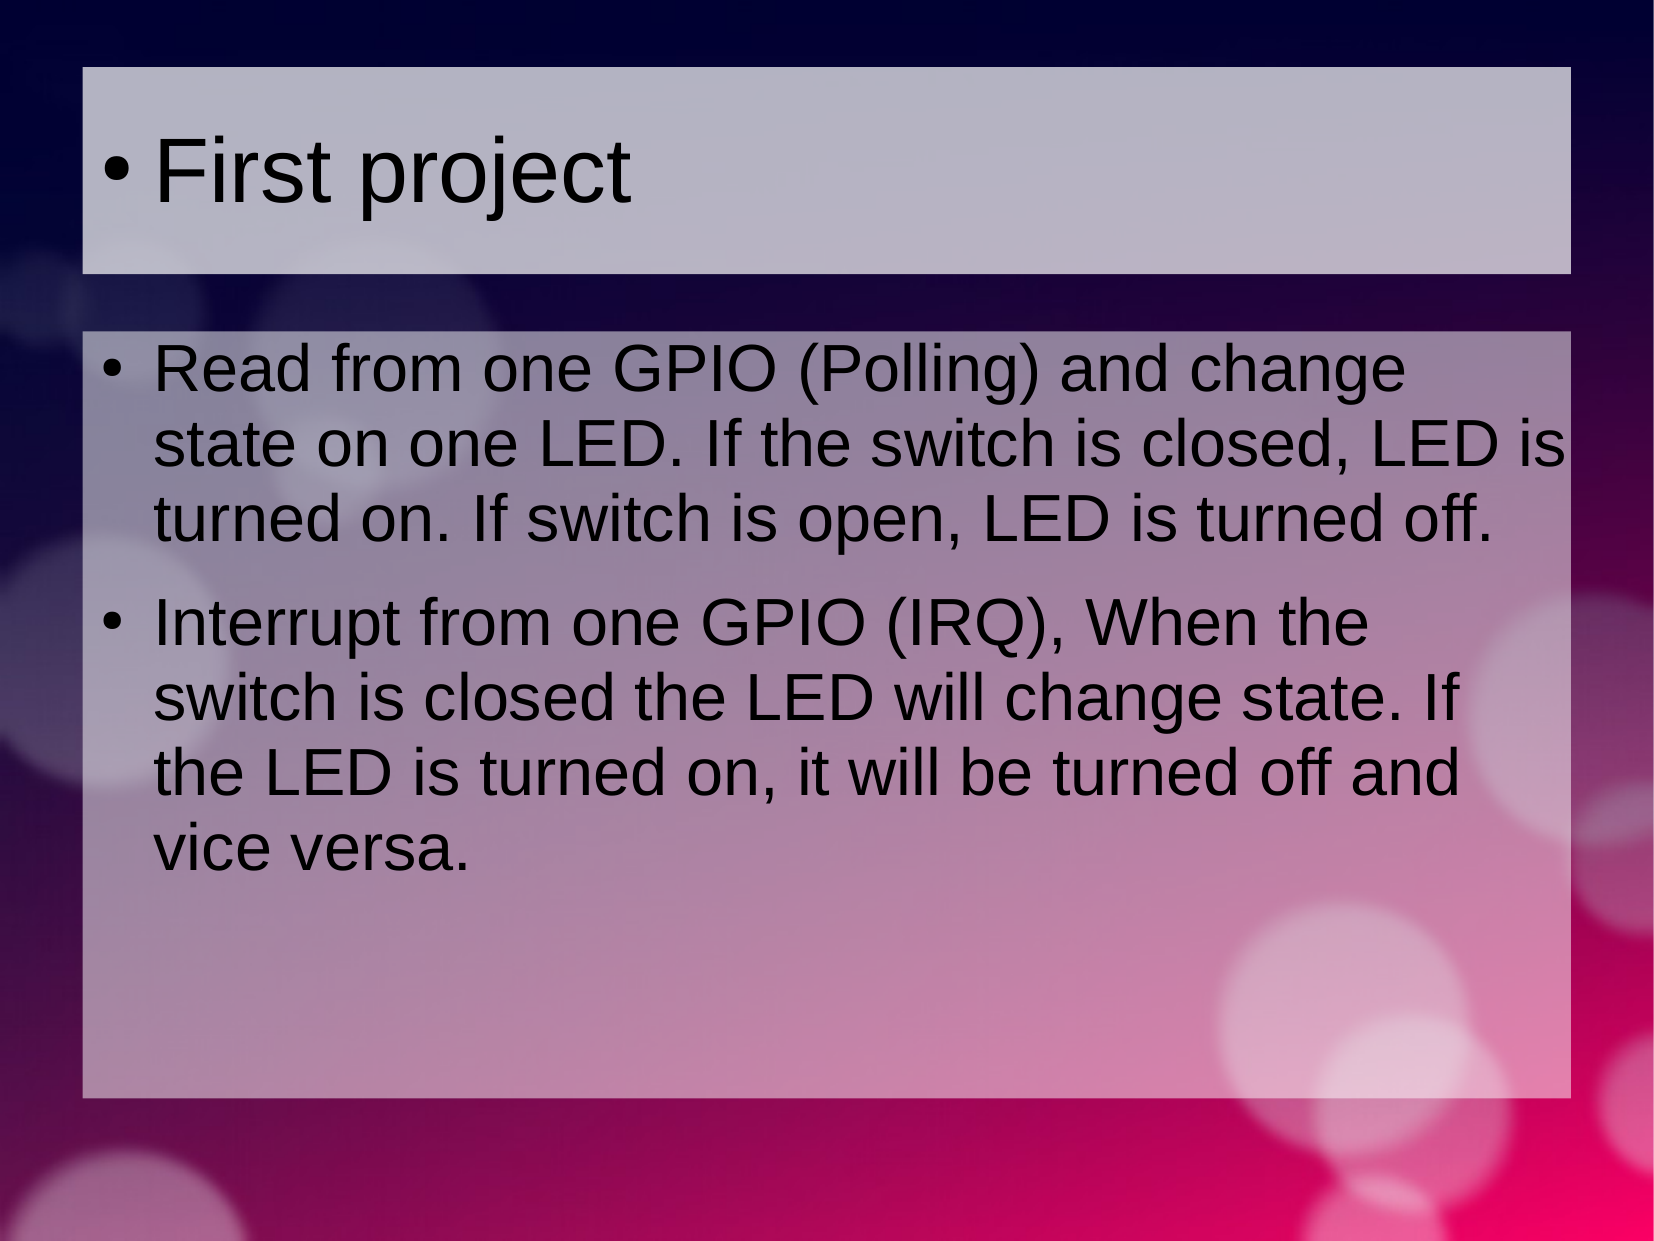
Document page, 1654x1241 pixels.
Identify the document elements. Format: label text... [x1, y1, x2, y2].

picture [0, 0, 1654, 1241]
title First project [82, 67, 1571, 275]
list Read from one GPIO (Polling) and change state on one LED. If the switch is closed, LED is turned on. If switch is open, LED is turned off. Interrupt from one GPIO (IRQ), When the switch is closed the LED will change state. If the LED is turned on, it will be turned off and vice versa. [82, 331, 1571, 1099]
